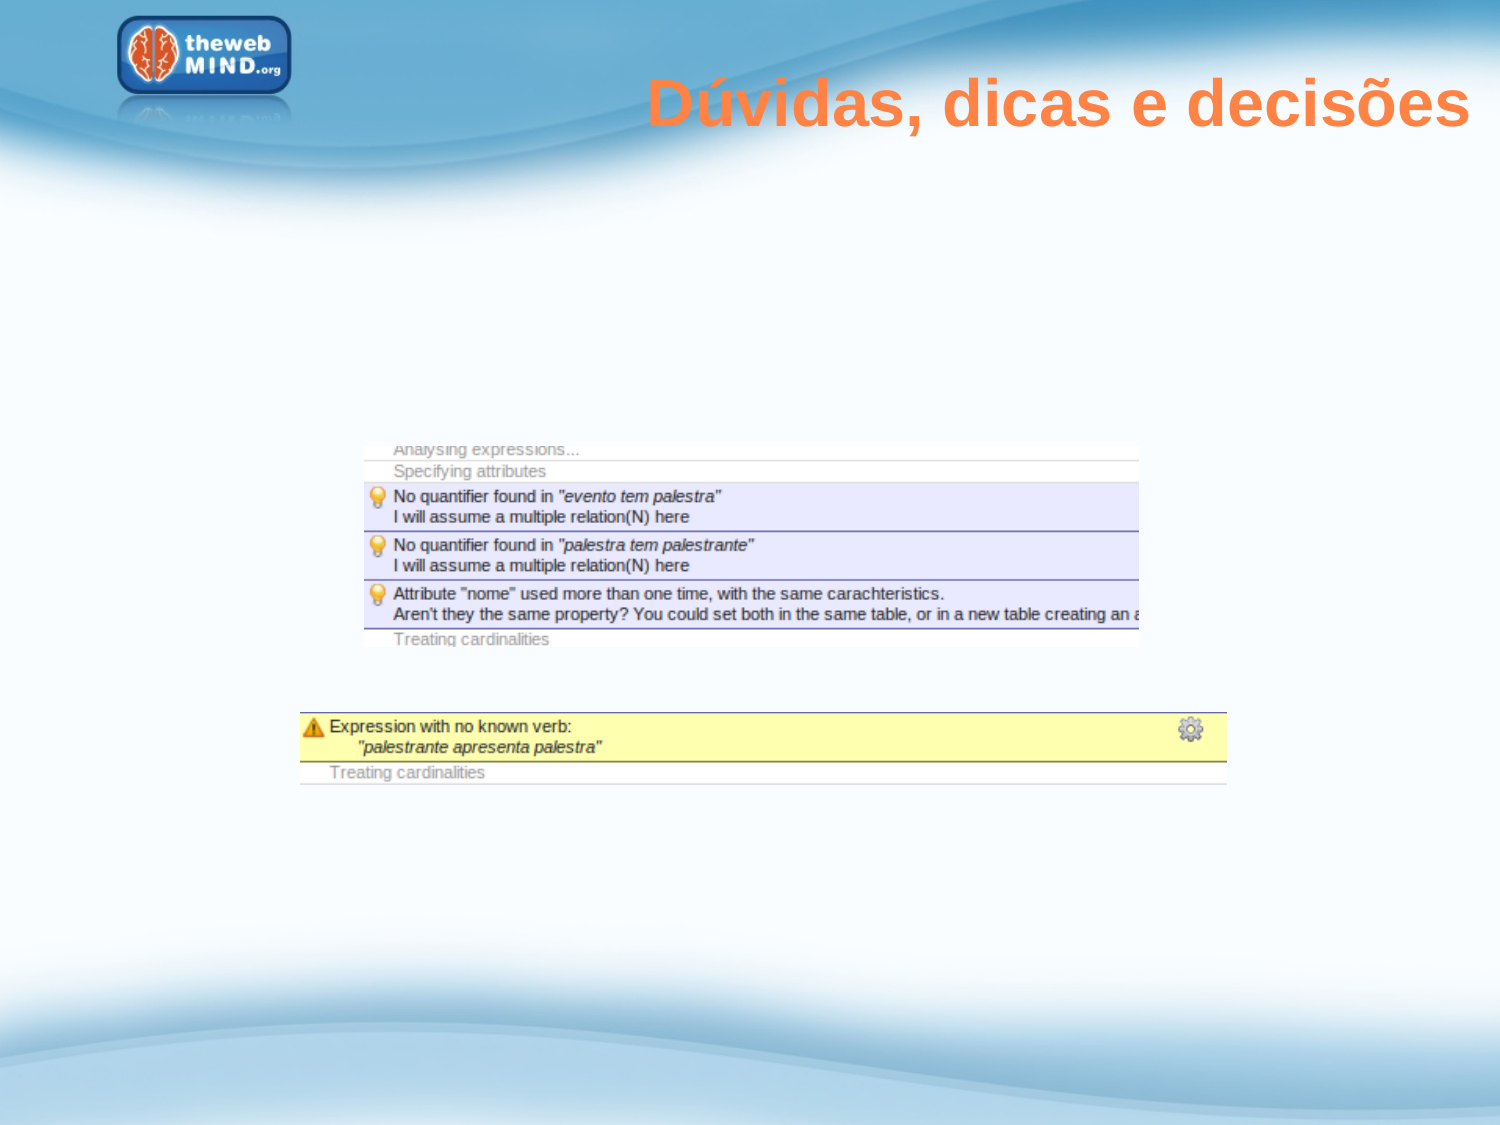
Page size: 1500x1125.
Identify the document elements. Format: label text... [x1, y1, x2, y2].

picture [0, 0, 1500, 1125]
text_box Dúvidas, dicas e decisões [632, 51, 1488, 148]
